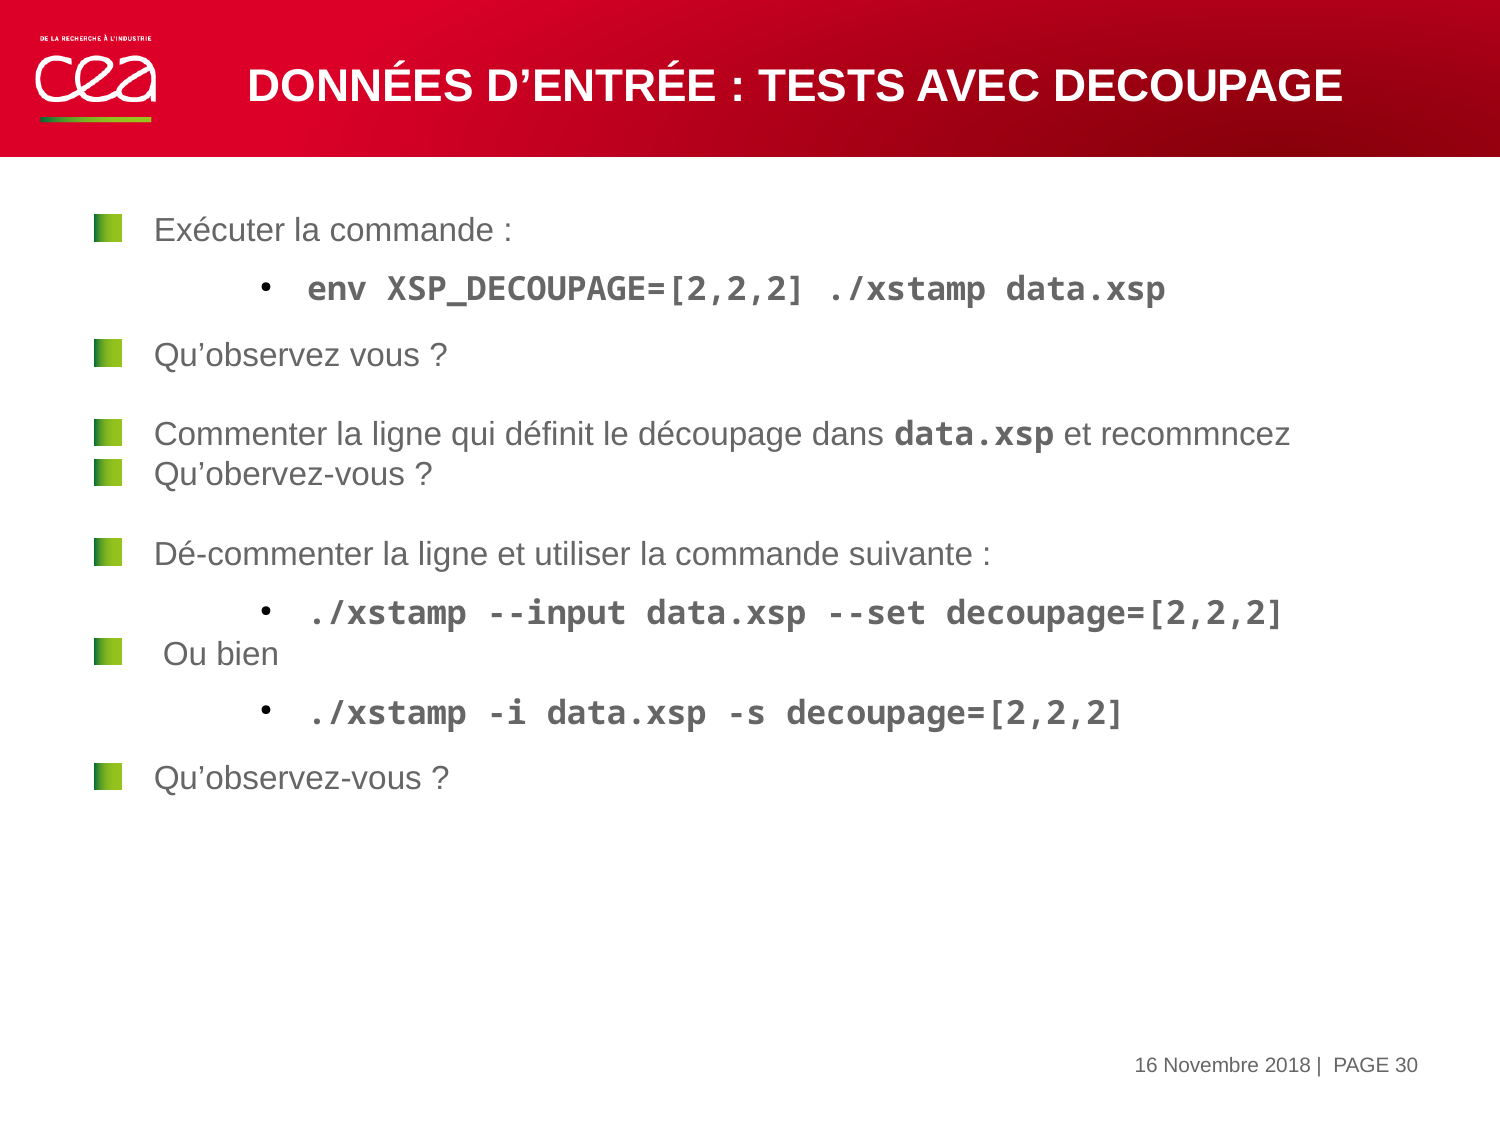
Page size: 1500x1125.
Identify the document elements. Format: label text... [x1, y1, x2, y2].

slide_number | PAGE <number> [1316, 1034, 1500, 1094]
list Exécuter la commande : env XSP_DECOUPAGE=[2,2,2] ./xstamp data.xsp Qu’observez vous ? Commenter la ligne qui définit le découpage dans data.xsp et recommncez Qu’obervez-vous ? Dé-commenter la ligne et utiliser la commande suivante : ./xstamp --input data.xsp --set decoupage=[2,2,2] Ou bien ./xstamp -i data.xsp -s decoupage=[2,2,2] Qu’observez-vous ? [94, 208, 1436, 1024]
picture [0, 0, 1500, 157]
title Données d’entrée : tests avec decoupage [247, 8, 1436, 158]
footer 16 Novembre 2018 [336, 1034, 1311, 1095]
